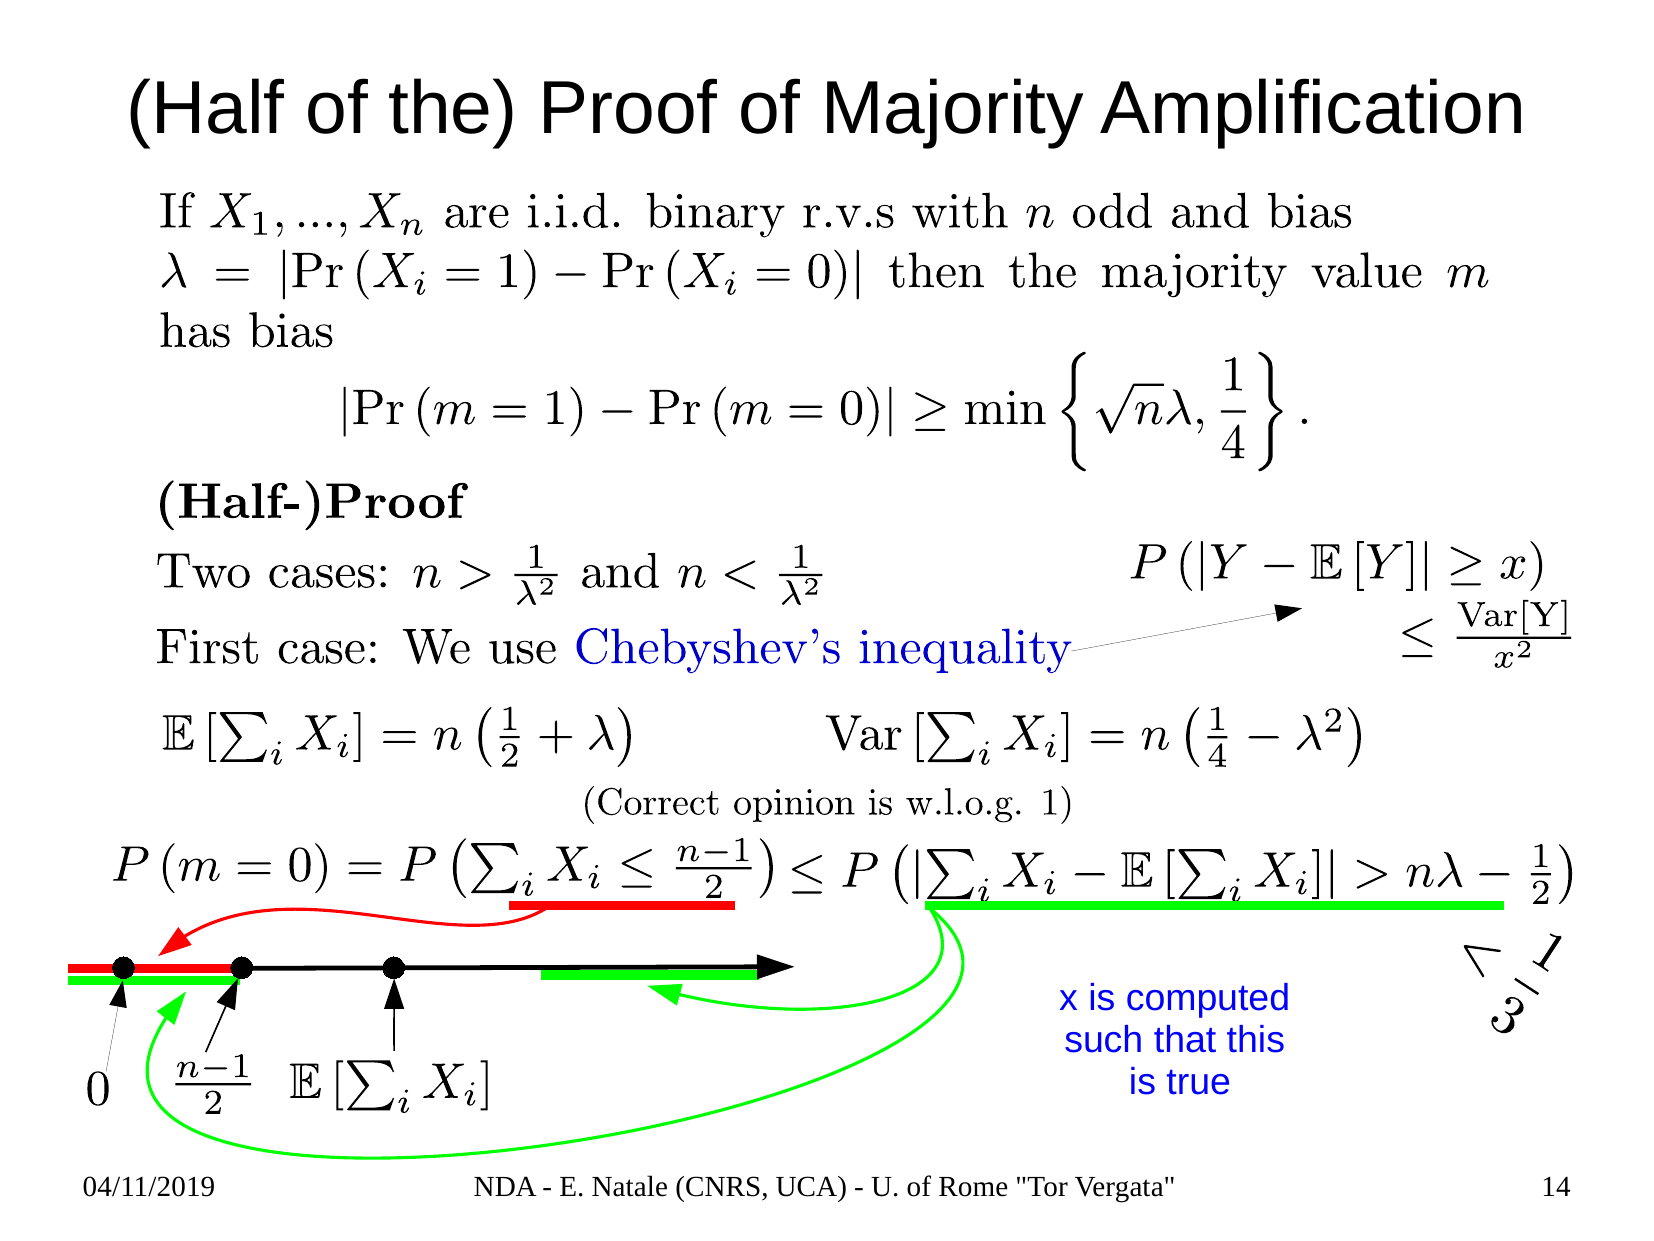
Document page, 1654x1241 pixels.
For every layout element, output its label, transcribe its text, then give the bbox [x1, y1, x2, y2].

text_box [230, 956, 253, 979]
text_box x is computed such that this is true [1044, 969, 1316, 1111]
text_box [1130, 541, 1543, 591]
text_box [157, 627, 1072, 674]
text_box [157, 544, 823, 605]
text_box [790, 843, 1573, 1036]
text_box [162, 706, 631, 768]
text_box [175, 1053, 252, 1114]
title (Half of the) Proof of Majority Amplification [82, 49, 1571, 165]
text_box [112, 837, 773, 899]
text_box [382, 956, 405, 979]
text_box [87, 1071, 109, 1106]
text_box [112, 956, 135, 979]
text_box [157, 480, 469, 531]
text_box [583, 786, 1071, 824]
text_box [825, 706, 1361, 768]
text_box [1400, 599, 1572, 668]
text_box [160, 192, 1489, 472]
text_box [289, 1060, 488, 1114]
